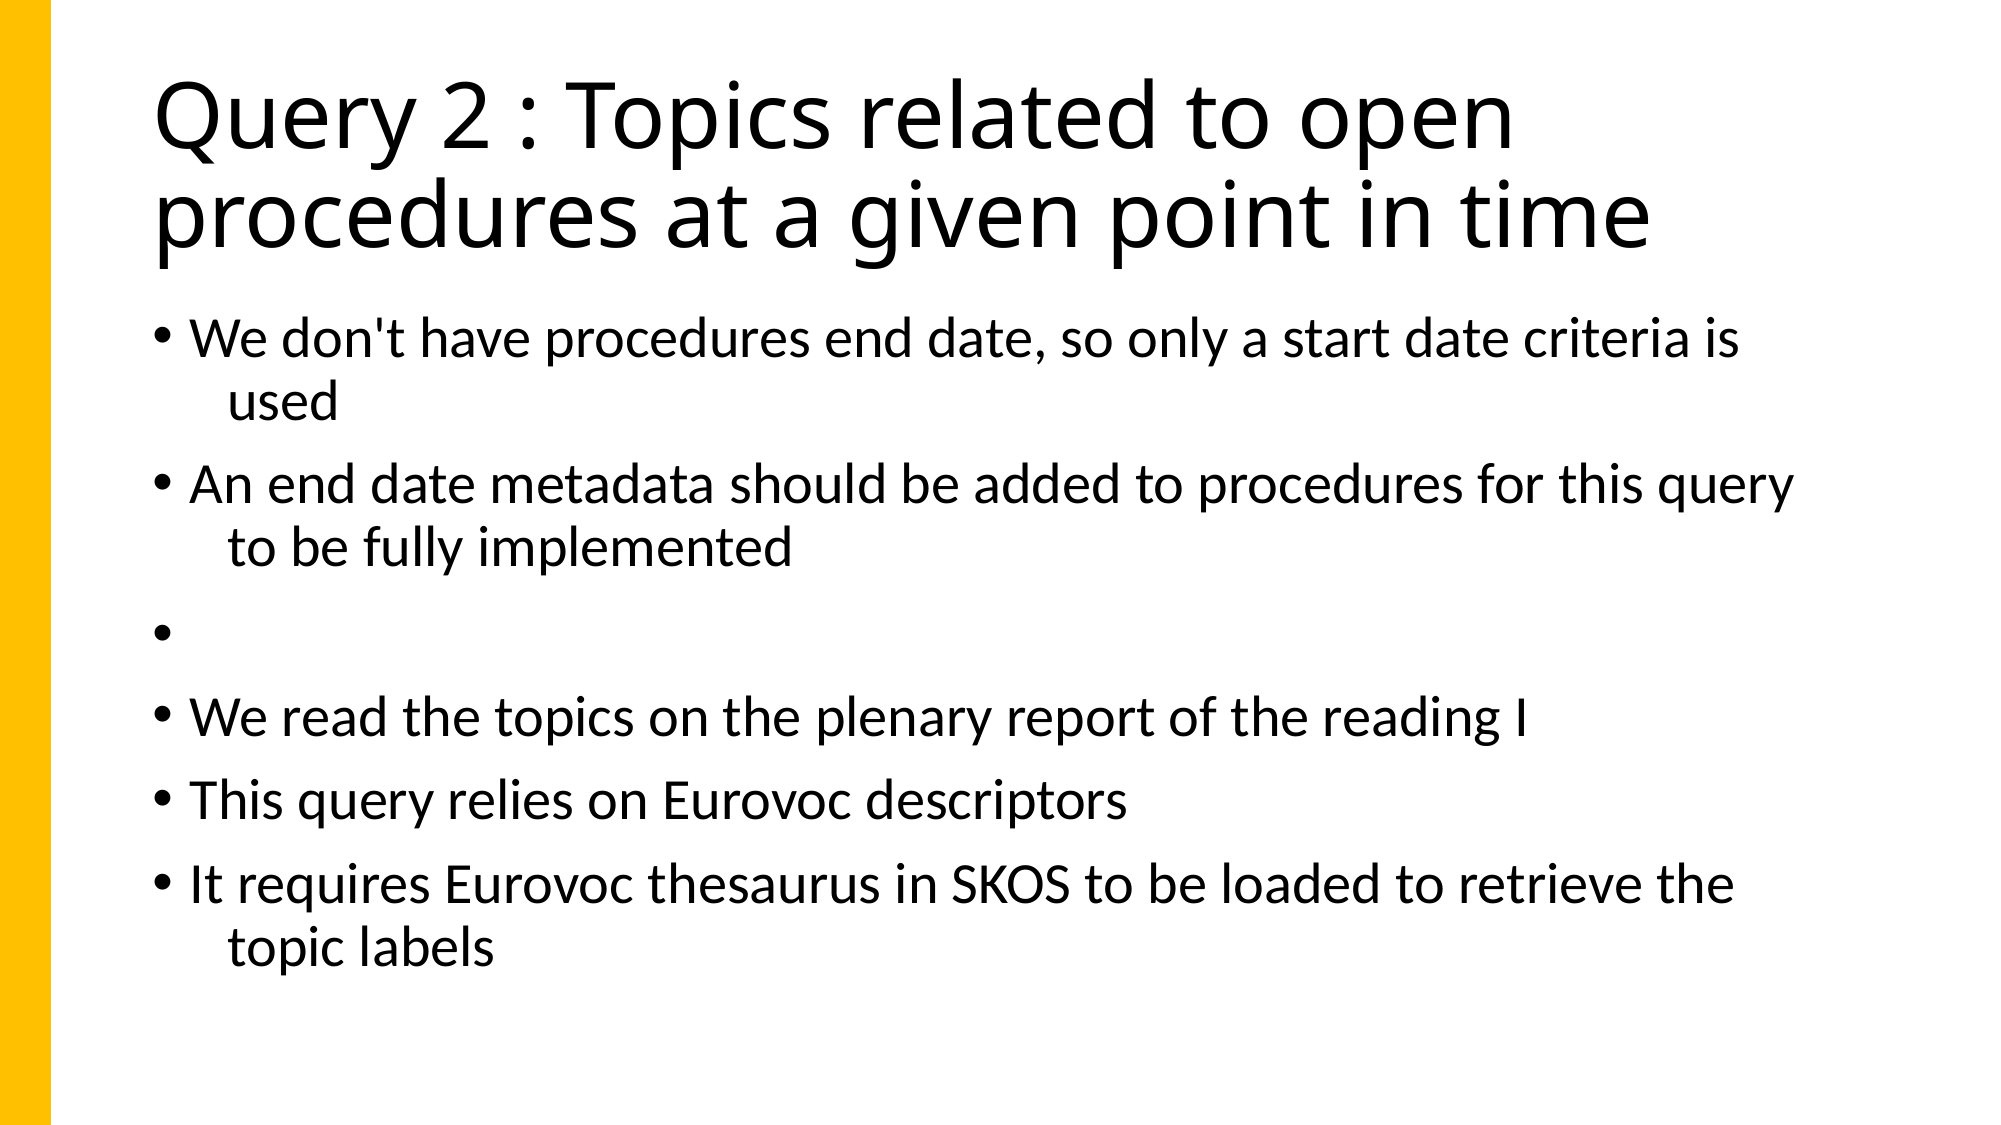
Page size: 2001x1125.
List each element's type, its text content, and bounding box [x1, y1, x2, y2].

text_box [0, 0, 51, 1125]
list We don't have procedures end date, so only a start date criteria is used An end date metadata should be added to procedures for this query to be fully implemented We read the topics on the plenary report of the reading I This query relies on Eurovoc descriptors It requires Eurovoc thesaurus in SKOS to be loaded to retrieve the topic labels [137, 299, 1863, 1014]
title Query 2 : Topics related to open procedures at a given point in time [137, 59, 1863, 278]
